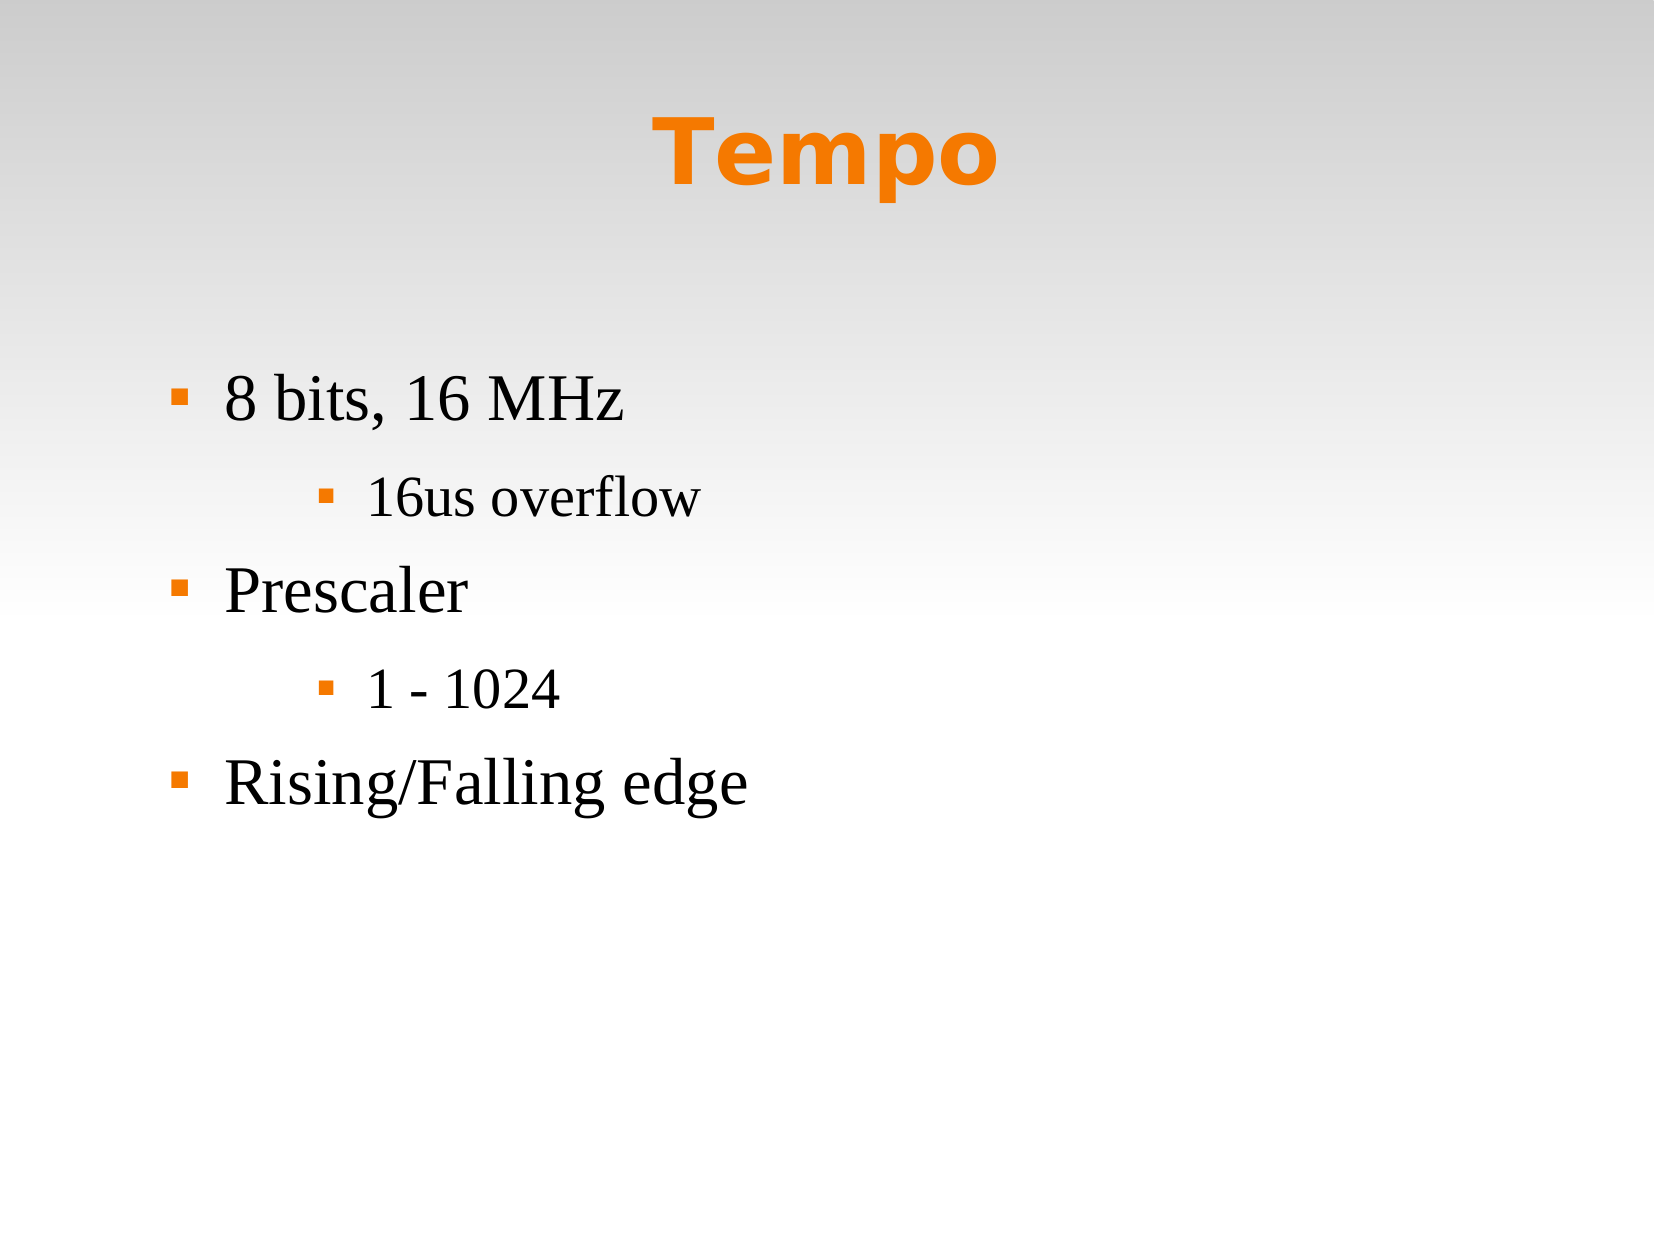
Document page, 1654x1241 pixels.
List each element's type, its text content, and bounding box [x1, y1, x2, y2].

title Tempo [82, 49, 1571, 257]
list 8 bits, 16 MHz 16us overflow Prescaler 1 - 1024 Rising/Falling edge [82, 361, 1571, 1180]
